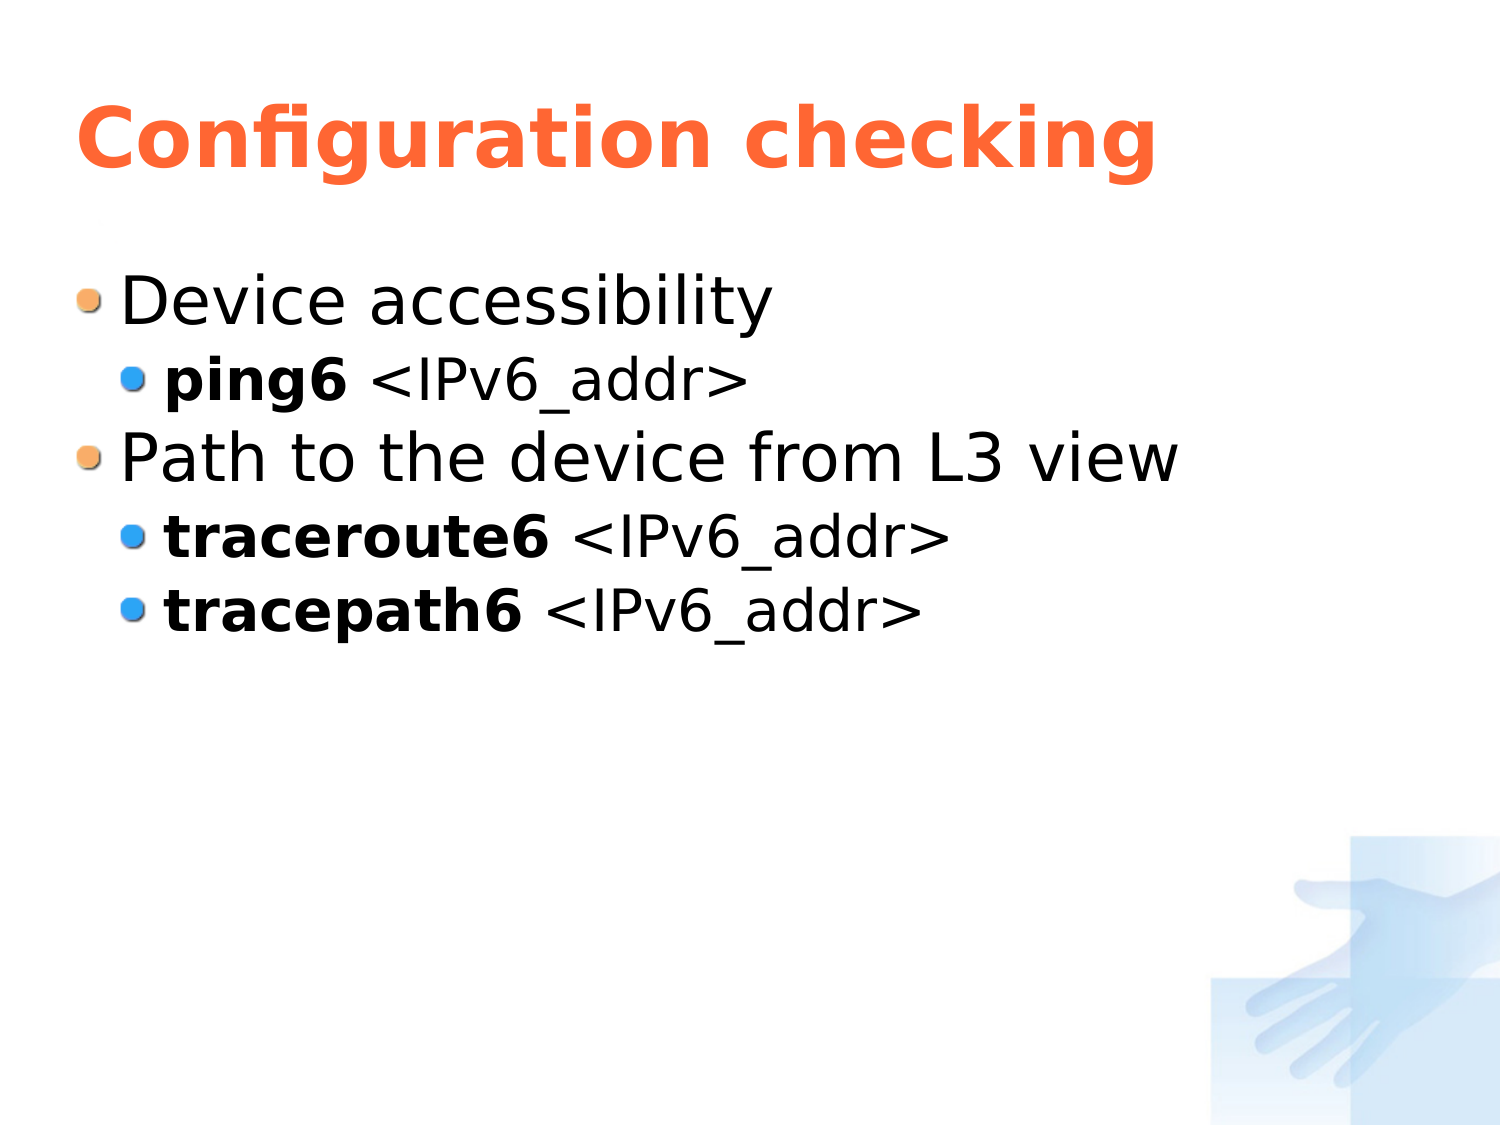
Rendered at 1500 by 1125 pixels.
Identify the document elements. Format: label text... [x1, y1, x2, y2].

list Device accessibility ping6 <IPv6_addr> Path to the device from L3 view traceroute6 <IPv6_addr> tracepath6 <IPv6_addr> [75, 262, 1426, 991]
title Configuration checking [75, 28, 1426, 250]
picture [0, 0, 1500, 1125]
